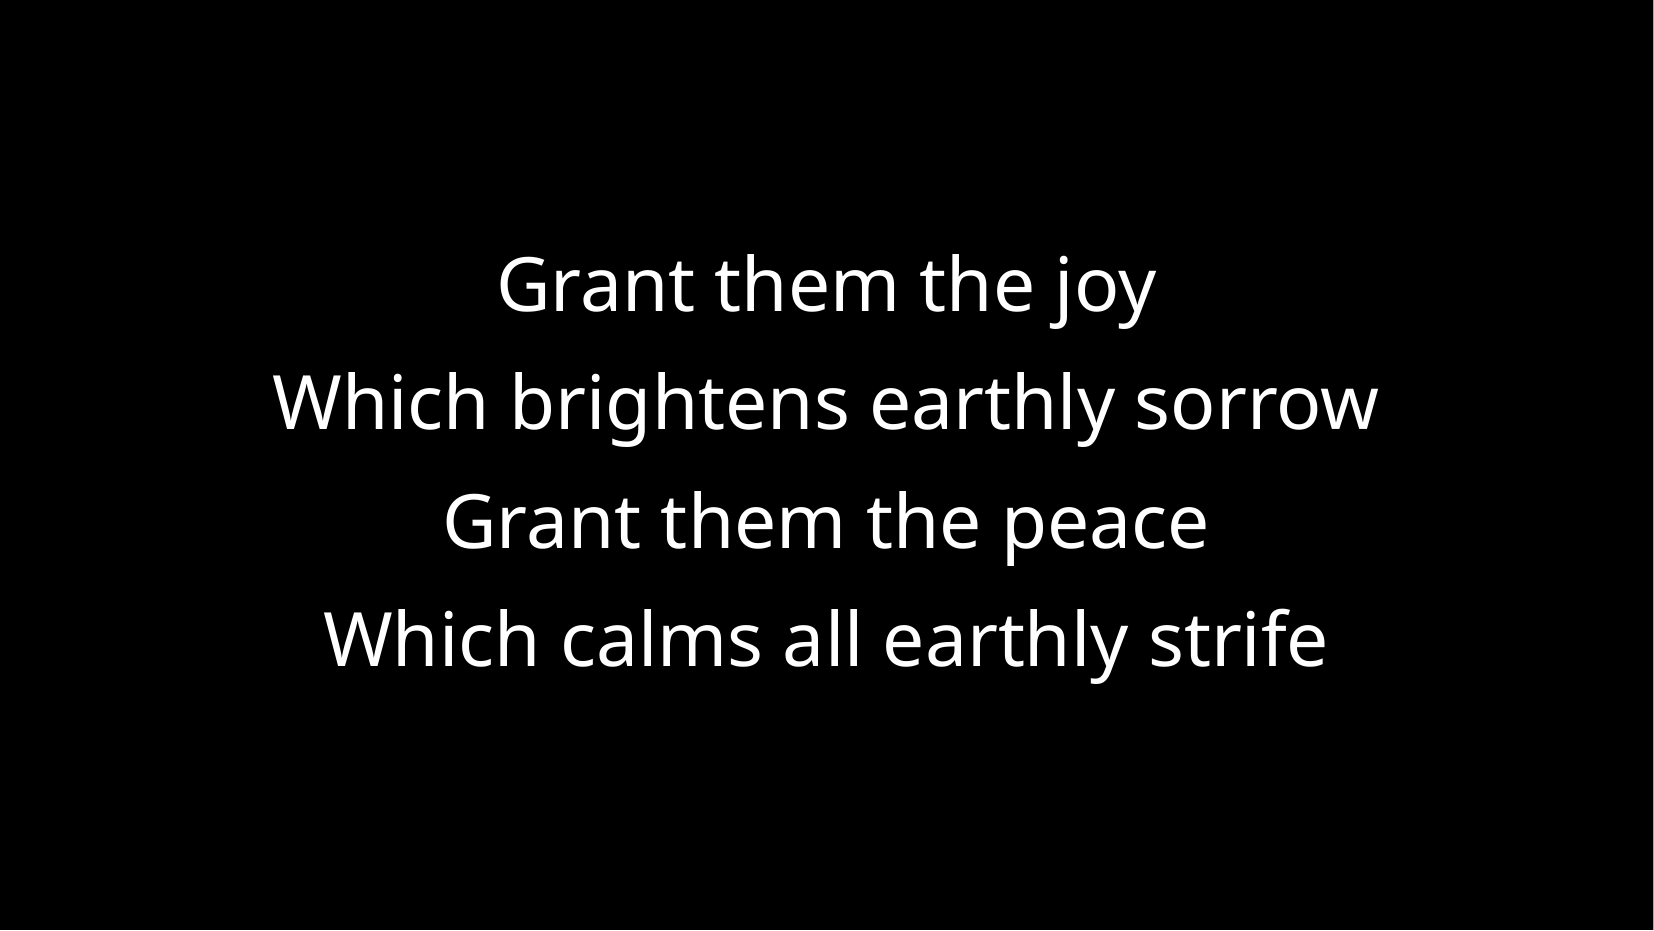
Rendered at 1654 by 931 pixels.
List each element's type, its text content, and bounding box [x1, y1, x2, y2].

list Grant them the joy Which brightens earthly sorrow Grant them the peace Which calms all earthly strife [0, 230, 1653, 770]
